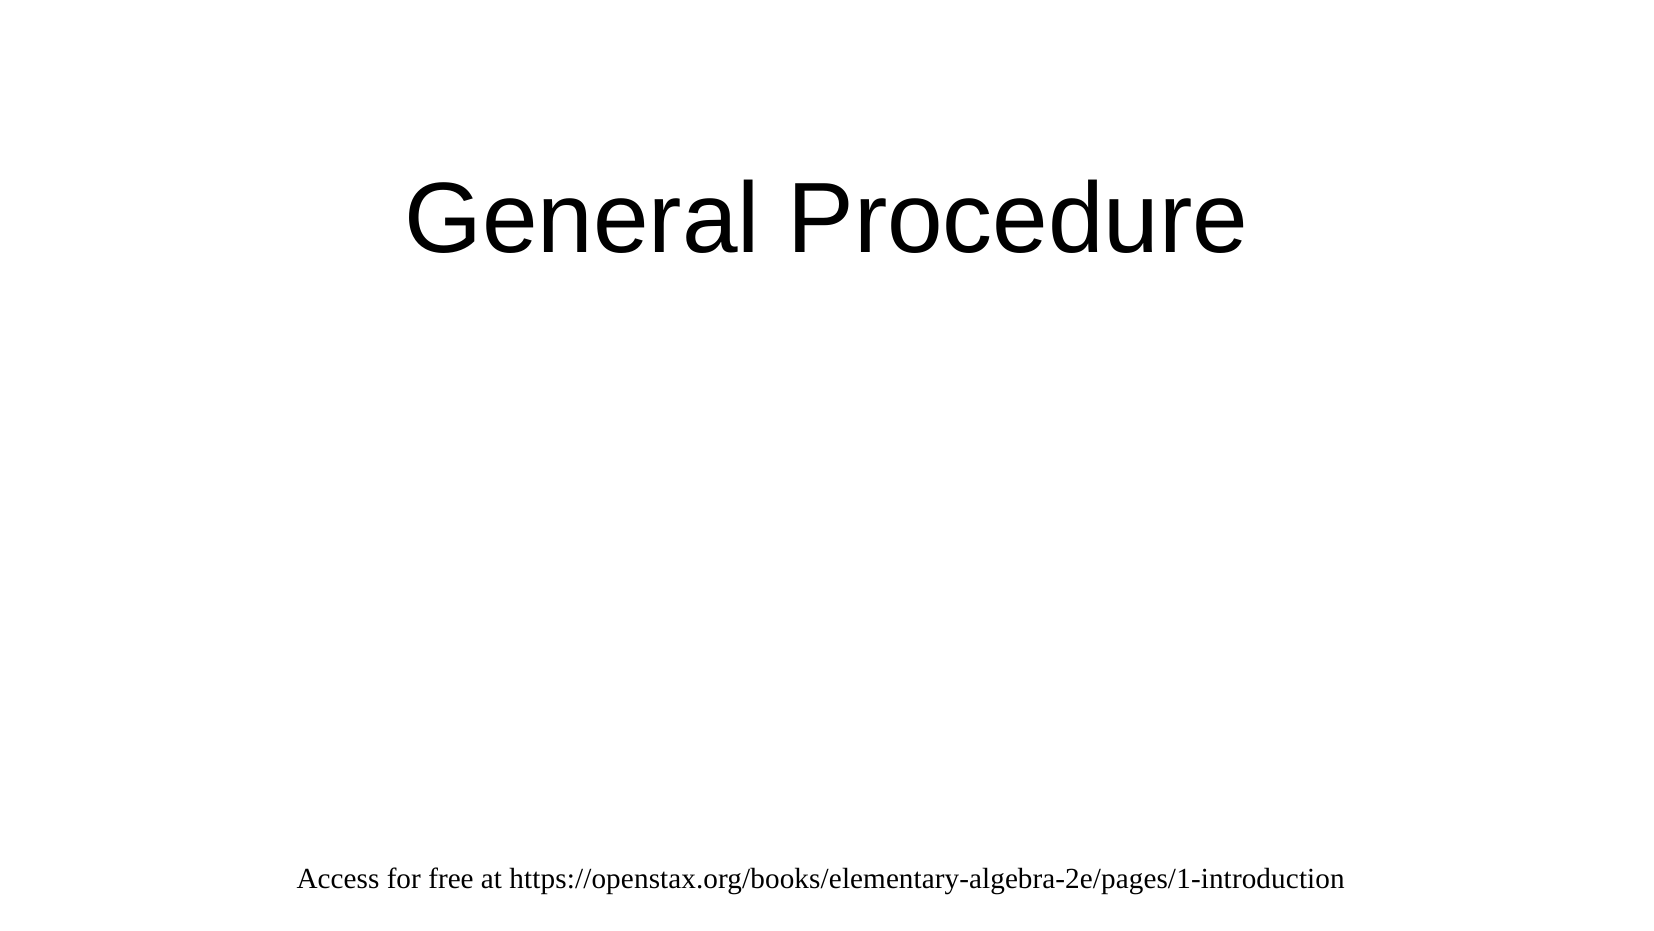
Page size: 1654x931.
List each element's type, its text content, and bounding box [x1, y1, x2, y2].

subtitle General Procedure [82, 32, 1571, 405]
